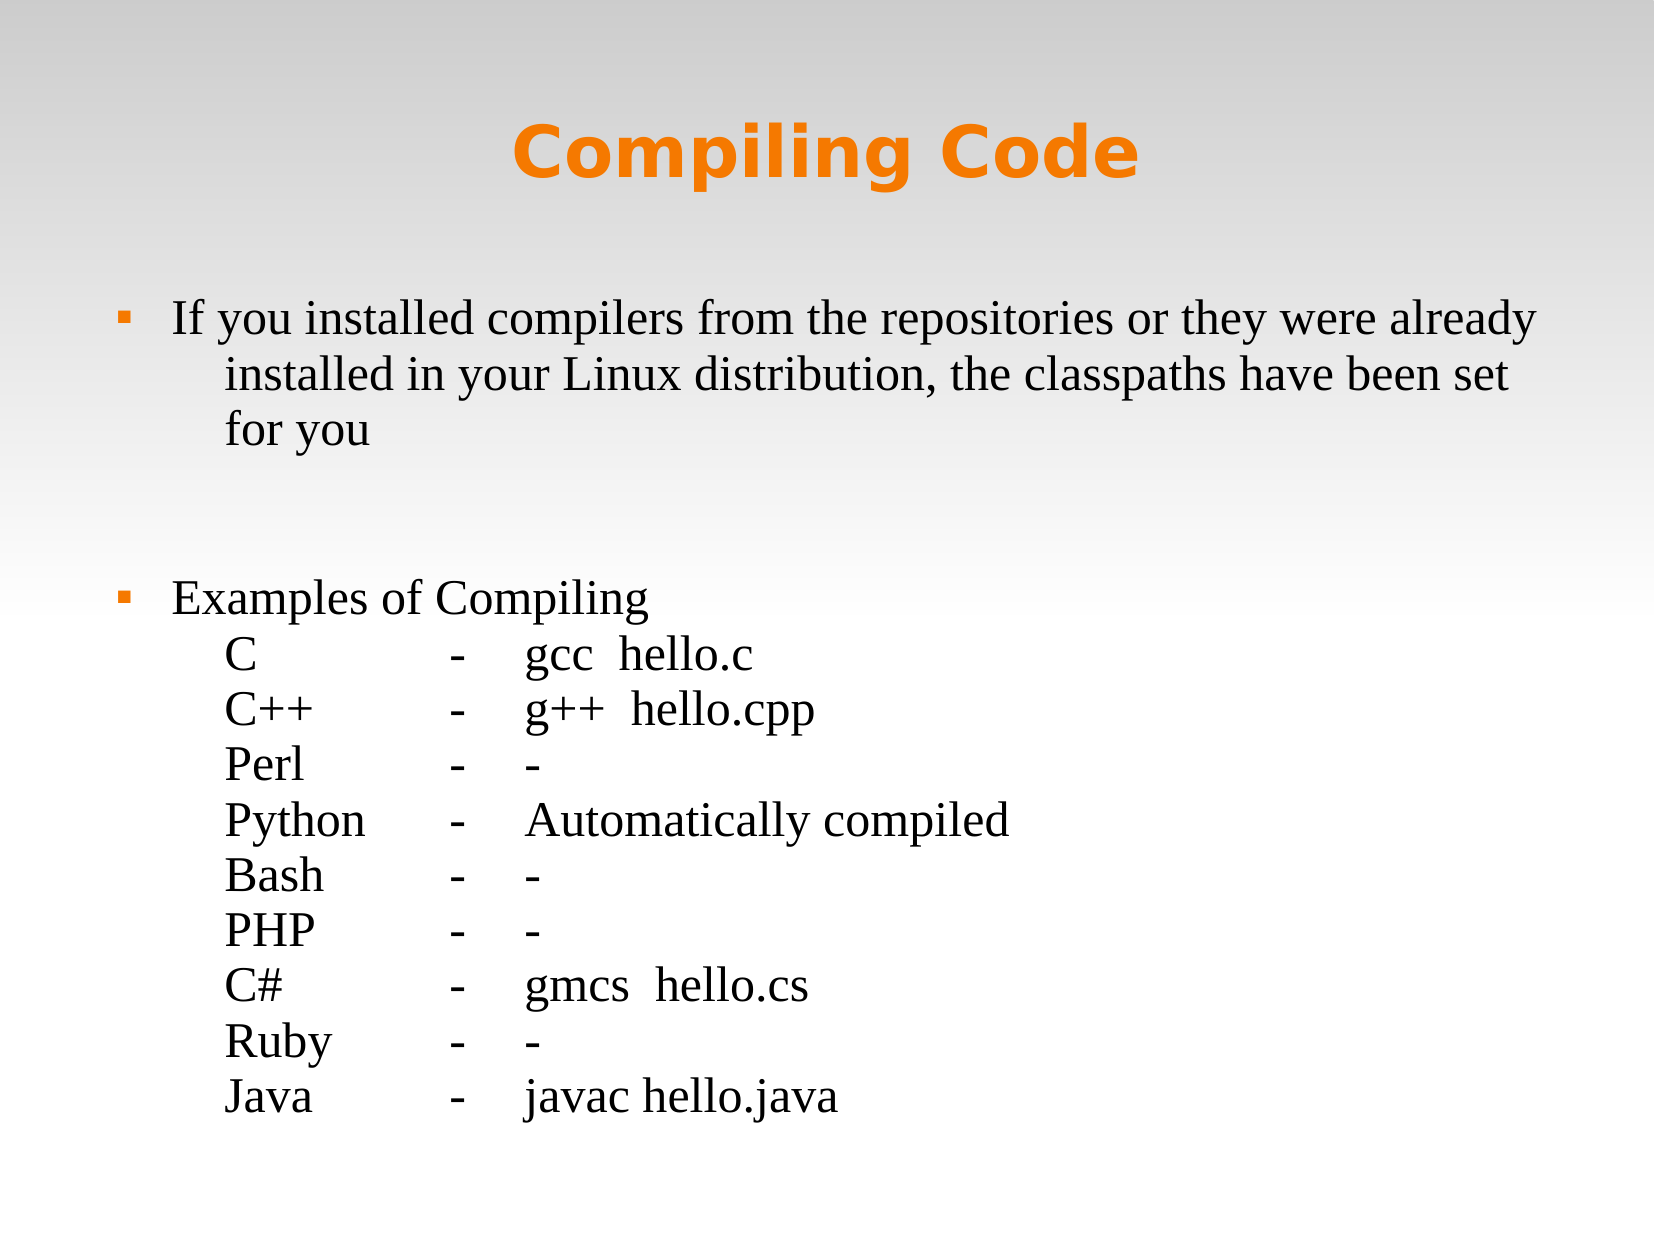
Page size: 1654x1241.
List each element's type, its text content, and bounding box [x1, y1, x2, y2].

list If you installed compilers from the repositories or they were already installed in your Linux distribution, the classpaths have been set for you Examples of Compiling C - gcc hello.c C++ - g++ hello.cpp Perl - - Python - Automatically compiled Bash - - PHP - - C# - gmcs hello.cs Ruby - - Java - javac hello.java [82, 290, 1571, 1196]
title Compiling Code [82, 49, 1571, 257]
